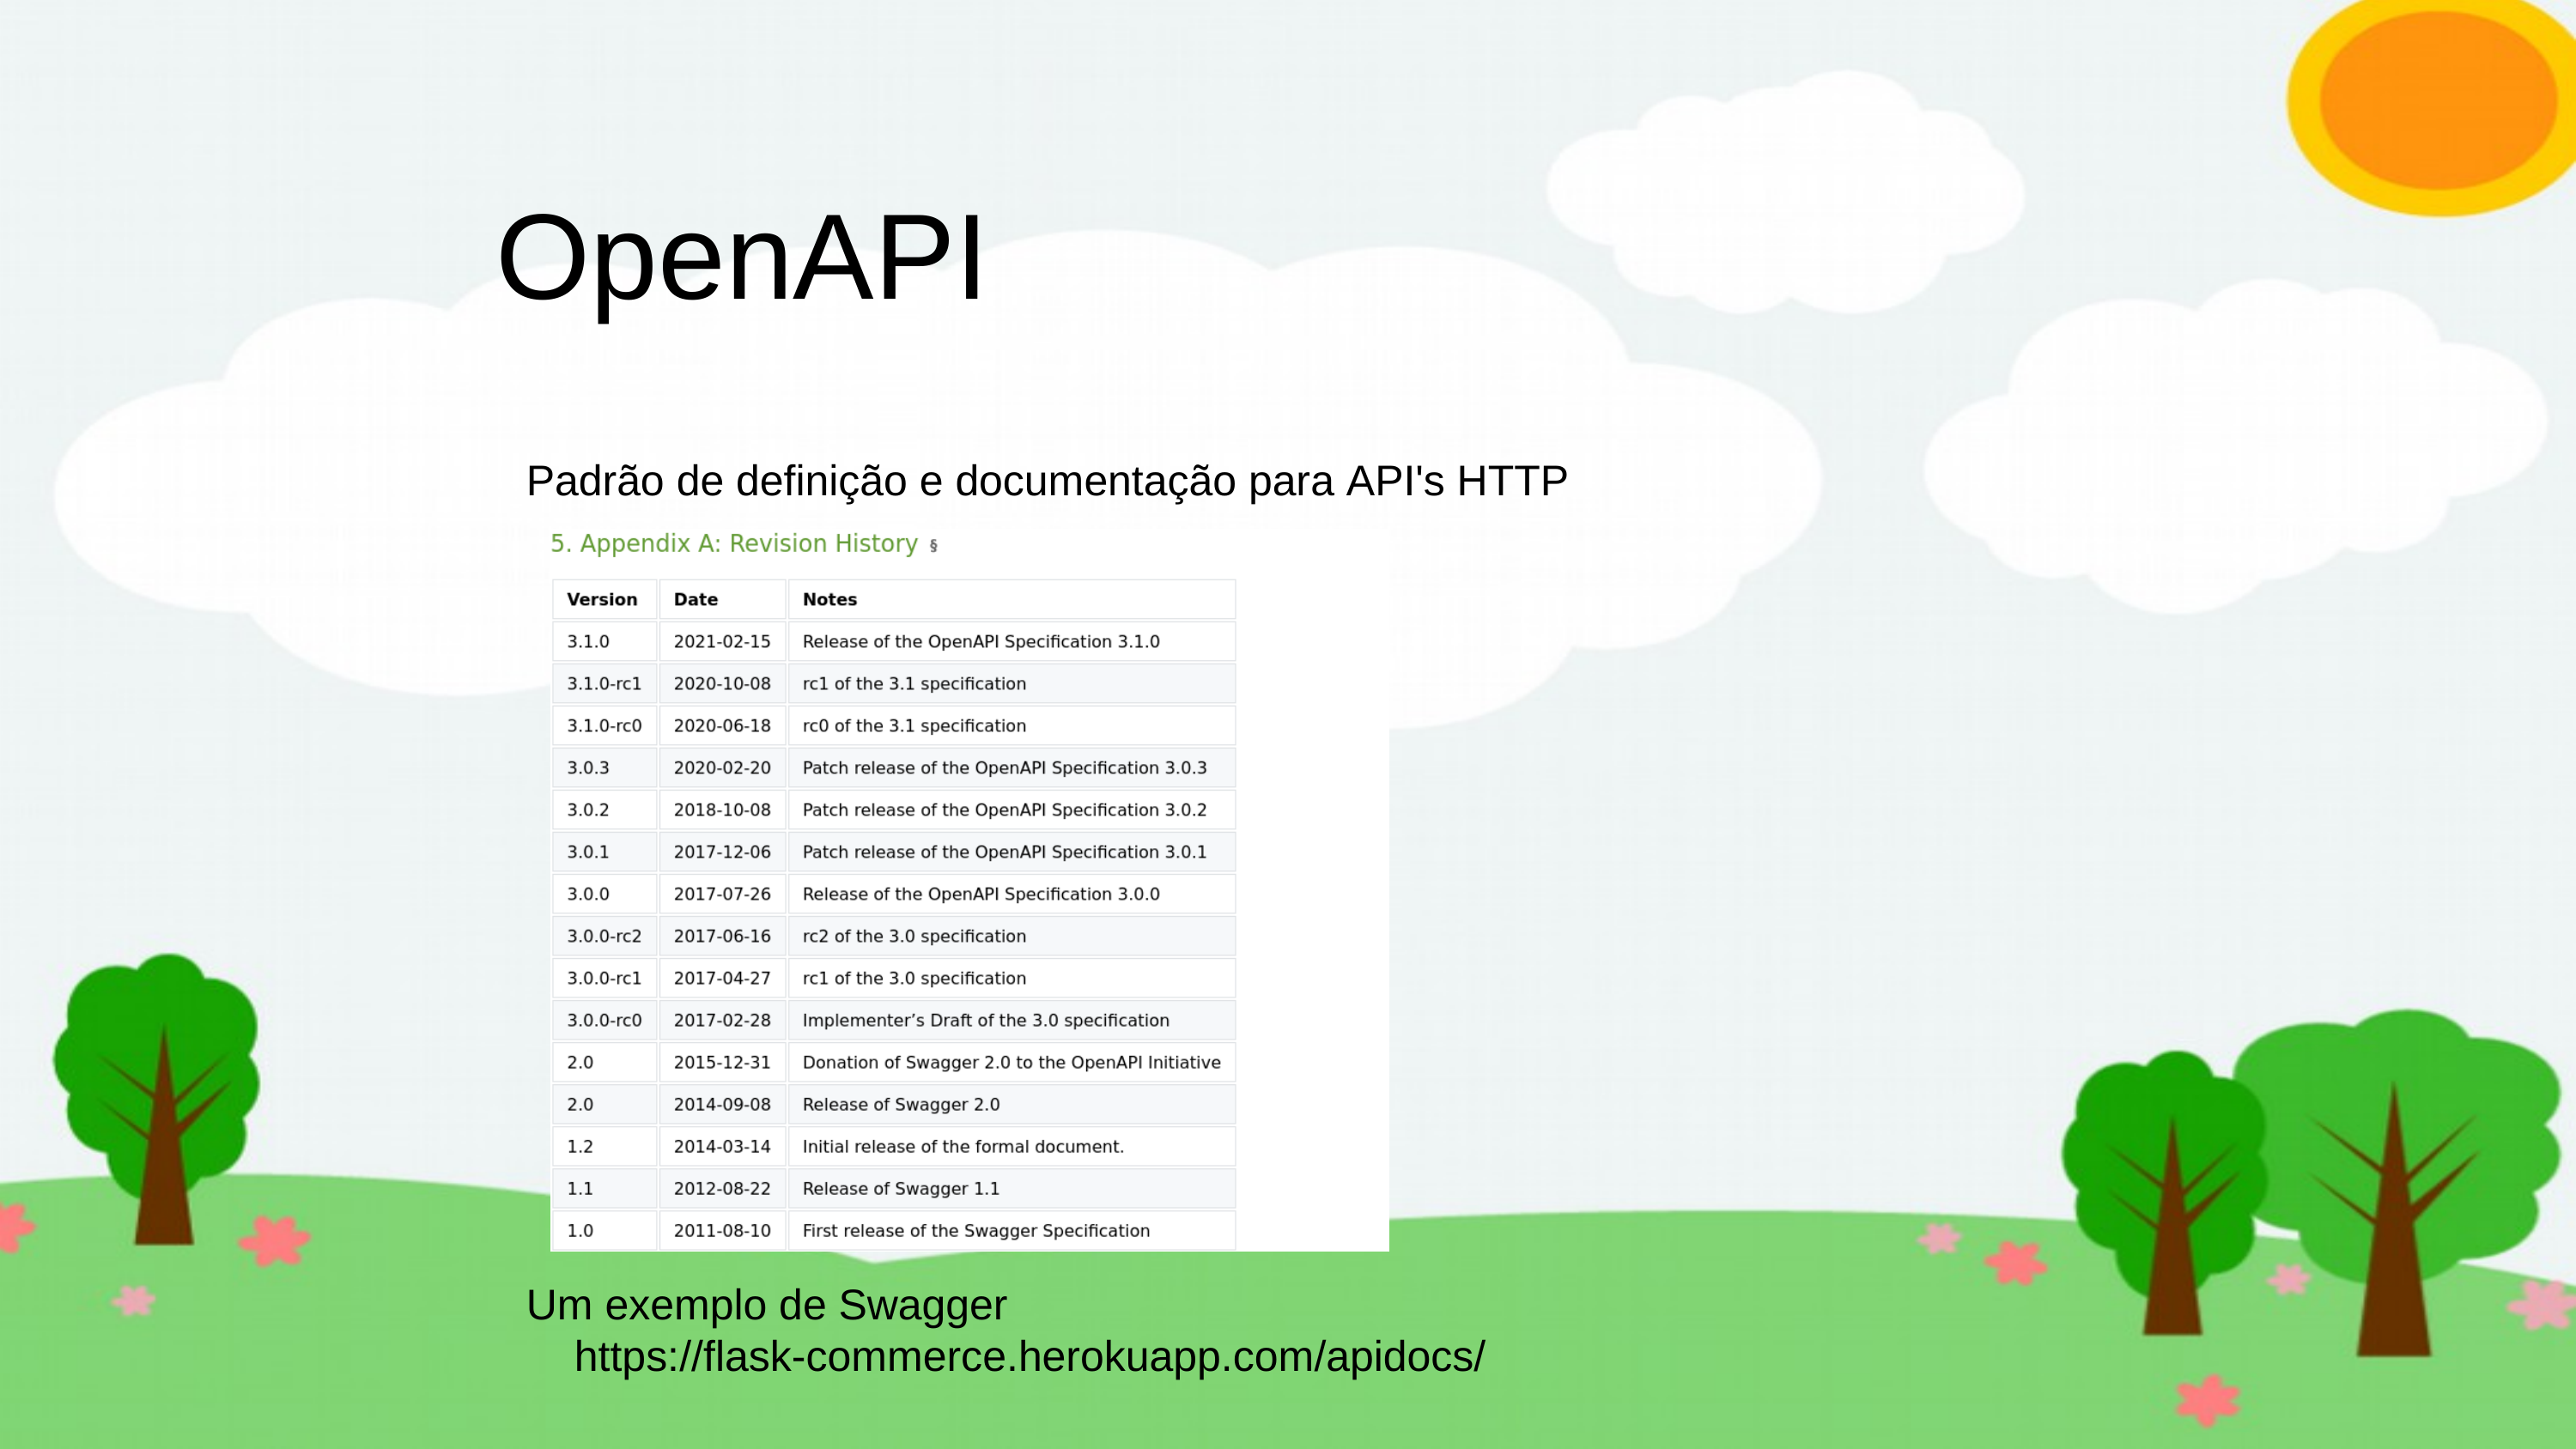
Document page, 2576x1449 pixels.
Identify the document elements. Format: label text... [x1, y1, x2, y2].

picture [0, 0, 2576, 1449]
text_box OpenAPI [495, 148, 1584, 325]
text_box Padrão de definição e documentação para API's HTTP Um exemplo de Swagger https://flask-commerce.herokuapp.com/apidocs/ [465, 446, 2310, 1448]
